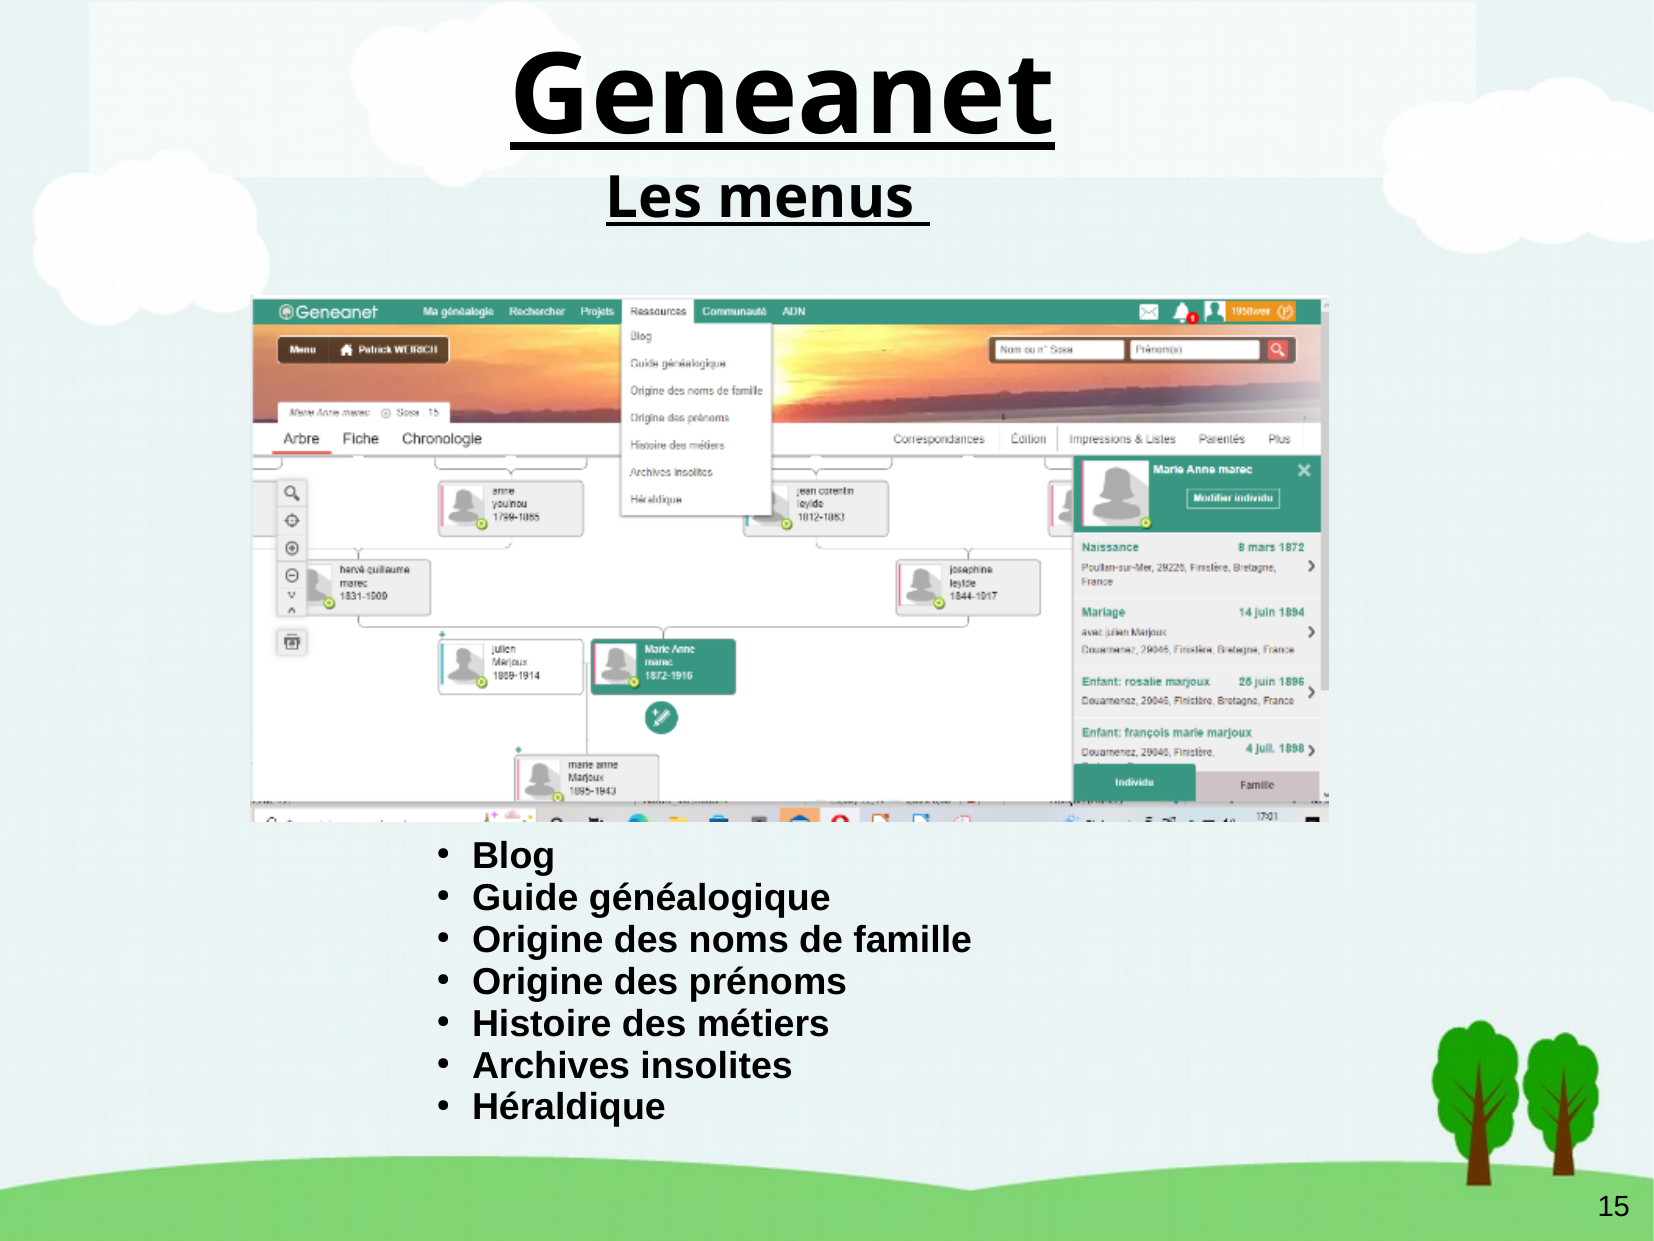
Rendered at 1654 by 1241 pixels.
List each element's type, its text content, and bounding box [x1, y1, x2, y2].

title Geneanet [88, 2, 1477, 147]
text_box Les menus [0, 147, 1536, 296]
picture [0, 0, 1654, 1241]
text_box Blog Guide généalogique Origine des noms de famille Origine des prénoms Histoire des métiers Archives insolites Héraldique [421, 826, 1063, 1178]
